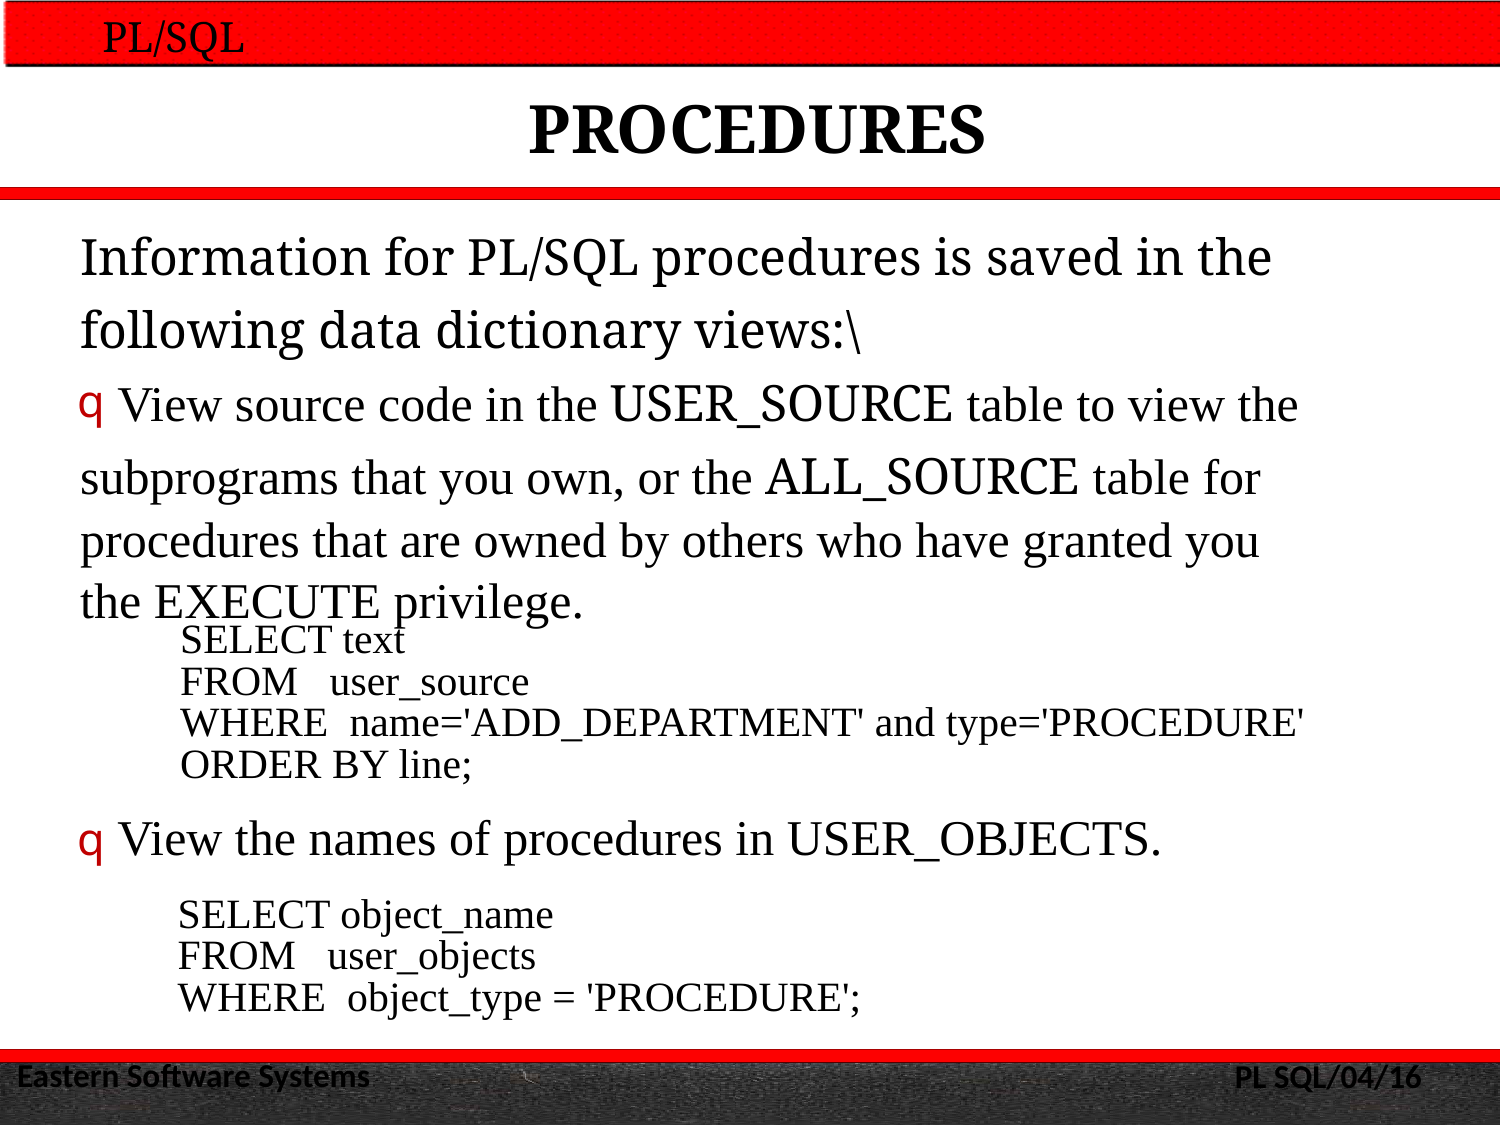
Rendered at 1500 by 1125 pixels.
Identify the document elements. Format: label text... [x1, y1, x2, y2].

text_box SELECT object_name FROM user_objects WHERE object_type = 'PROCEDURE'; [162, 887, 1334, 1025]
text_box Eastern Software Systems [2, 1054, 386, 1103]
picture [288, 0, 1500, 69]
picture [0, 0, 87, 69]
text_box PL/SQL [87, 0, 288, 72]
picture [0, 1050, 1500, 1125]
picture [0, 187, 1500, 200]
text_box PL SQL/04/16 [379, 1056, 1500, 1125]
text_box SELECT text FROM user_source WHERE name='ADD_DEPARTMENT' and type='PROCEDURE' ORDER BY line; [164, 612, 1336, 813]
text_box PROCEDURES [0, 75, 1500, 181]
text_box Information for PL/SQL procedures is saved in the following data dictionary views:\ View source code in the USER_SOURCE table to view the subprograms that you own, or the ALL_SOURCE table for procedures that are owned by others who have granted you the EXECUTE privilege. View the names of procedures in USER_OBJECTS. [74, 224, 1425, 1038]
